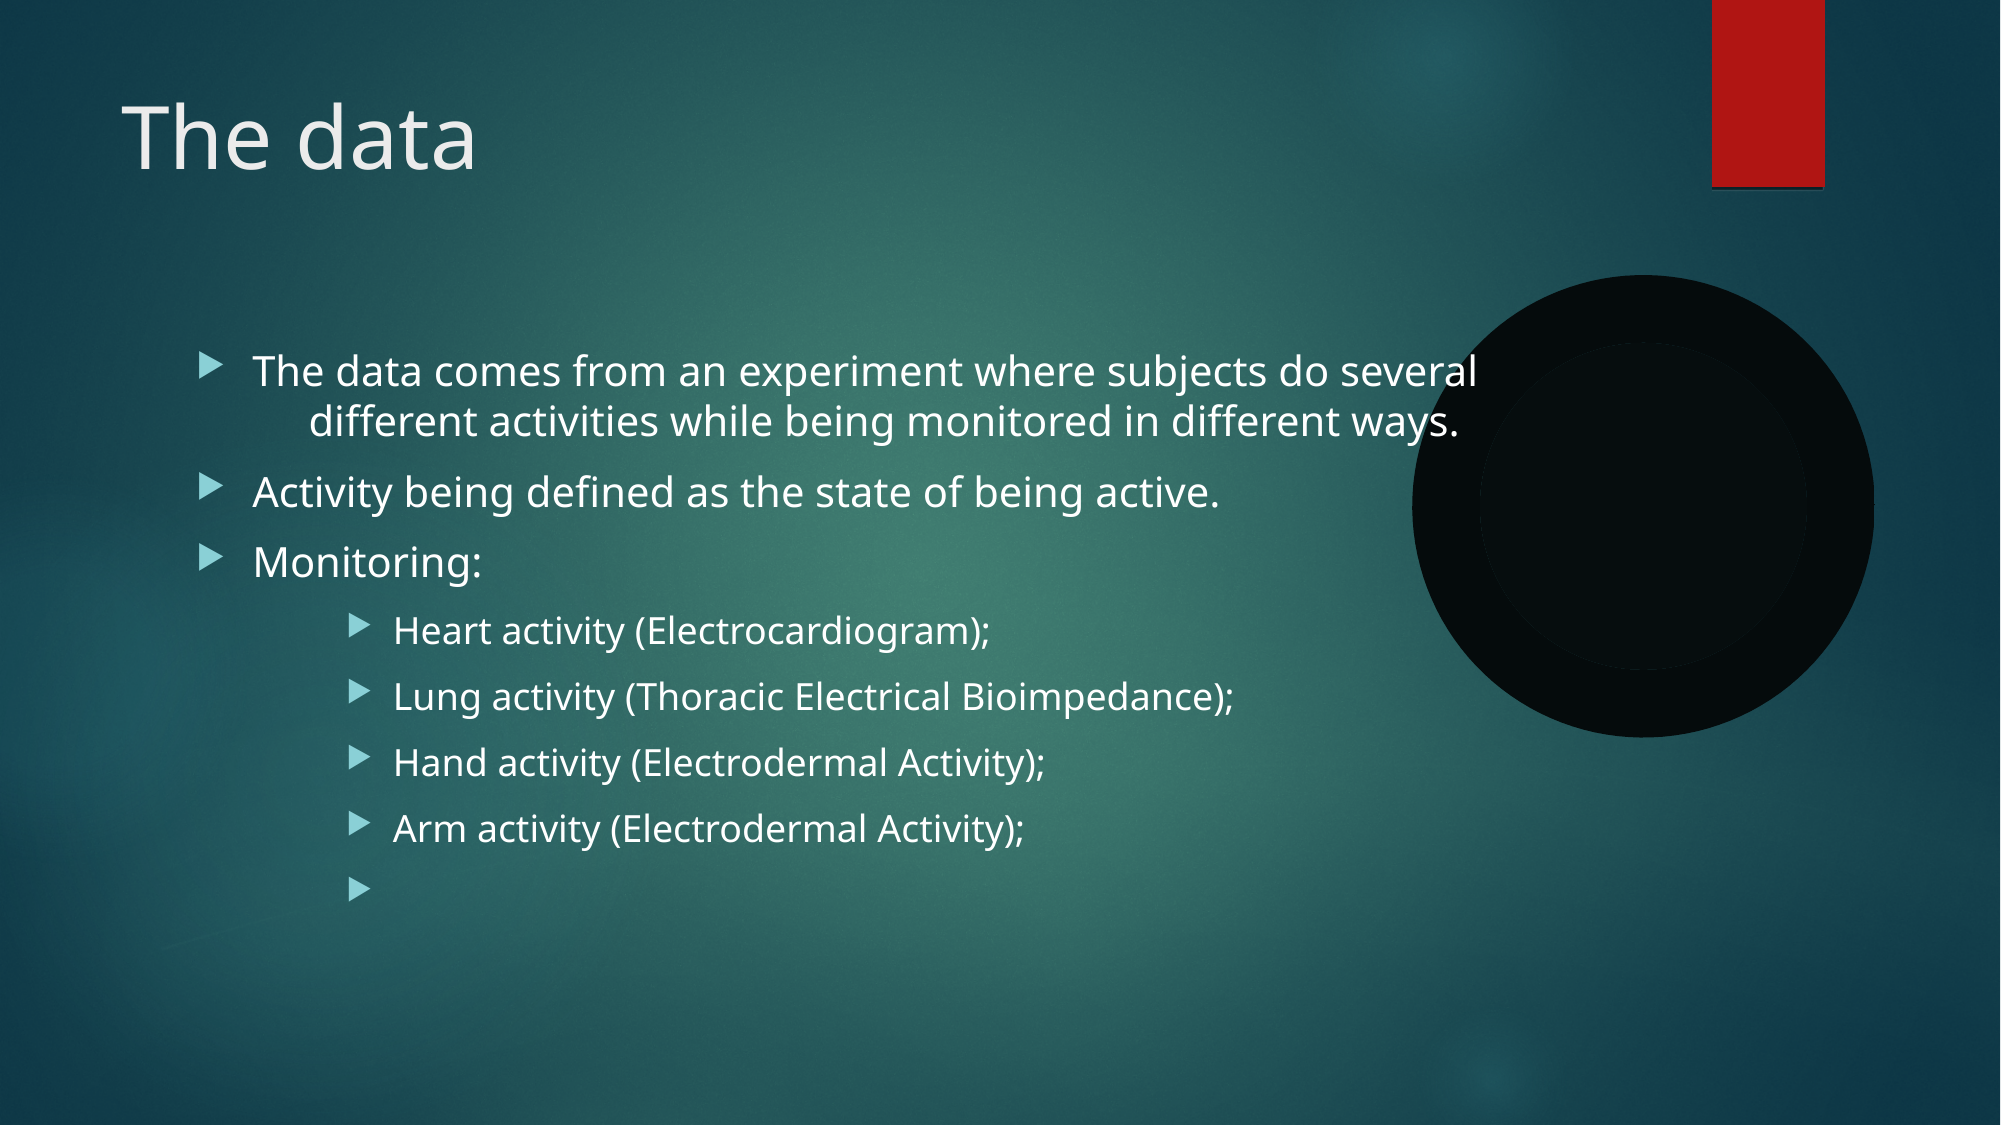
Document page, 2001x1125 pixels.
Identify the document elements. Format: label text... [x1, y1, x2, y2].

list The data comes from an experiment where subjects do several different activities while being monitored in different ways. Activity being defined as the state of being active. Monitoring: Heart activity (Electrocardiogram); Lung activity (Thoracic Electrical Bioimpedance); Hand activity (Electrodermal Activity); Arm activity (Electrodermal Activity); [181, 336, 1649, 1026]
title The data [106, 74, 1649, 305]
